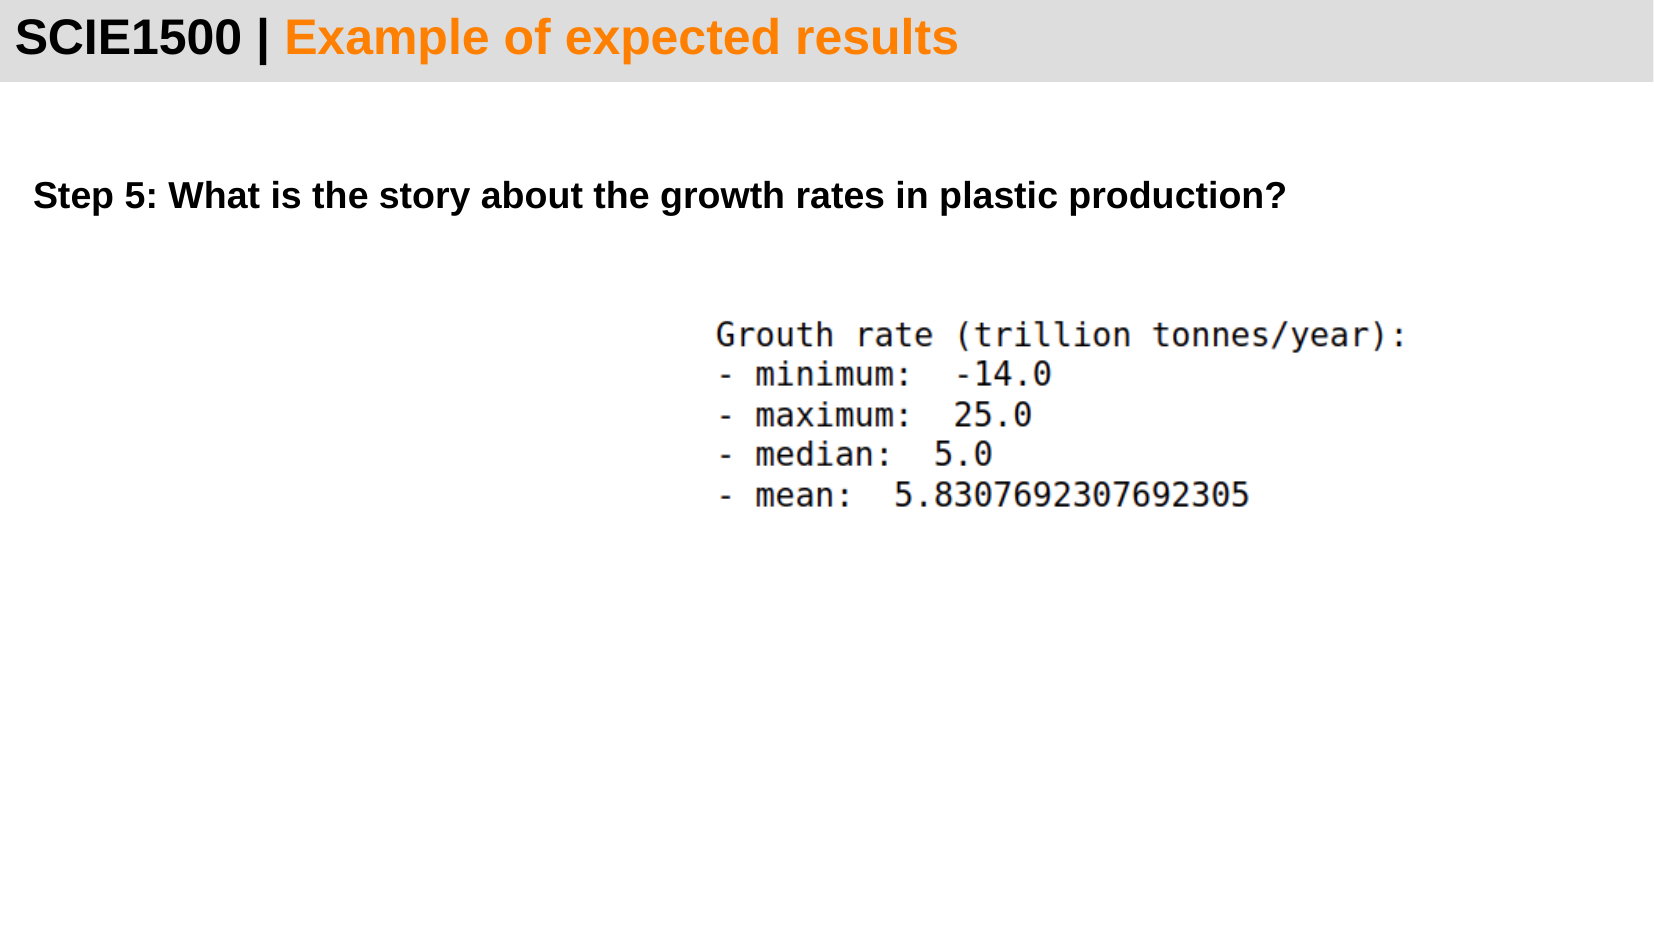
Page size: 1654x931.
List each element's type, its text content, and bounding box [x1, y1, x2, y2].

text_box Step 5: What is the story about the growth rates in plastic production? [18, 167, 1312, 237]
text_box [0, 0, 1654, 83]
text_box SCIE1500 | Example of expected results [0, 2, 1619, 83]
picture [696, 312, 1421, 532]
